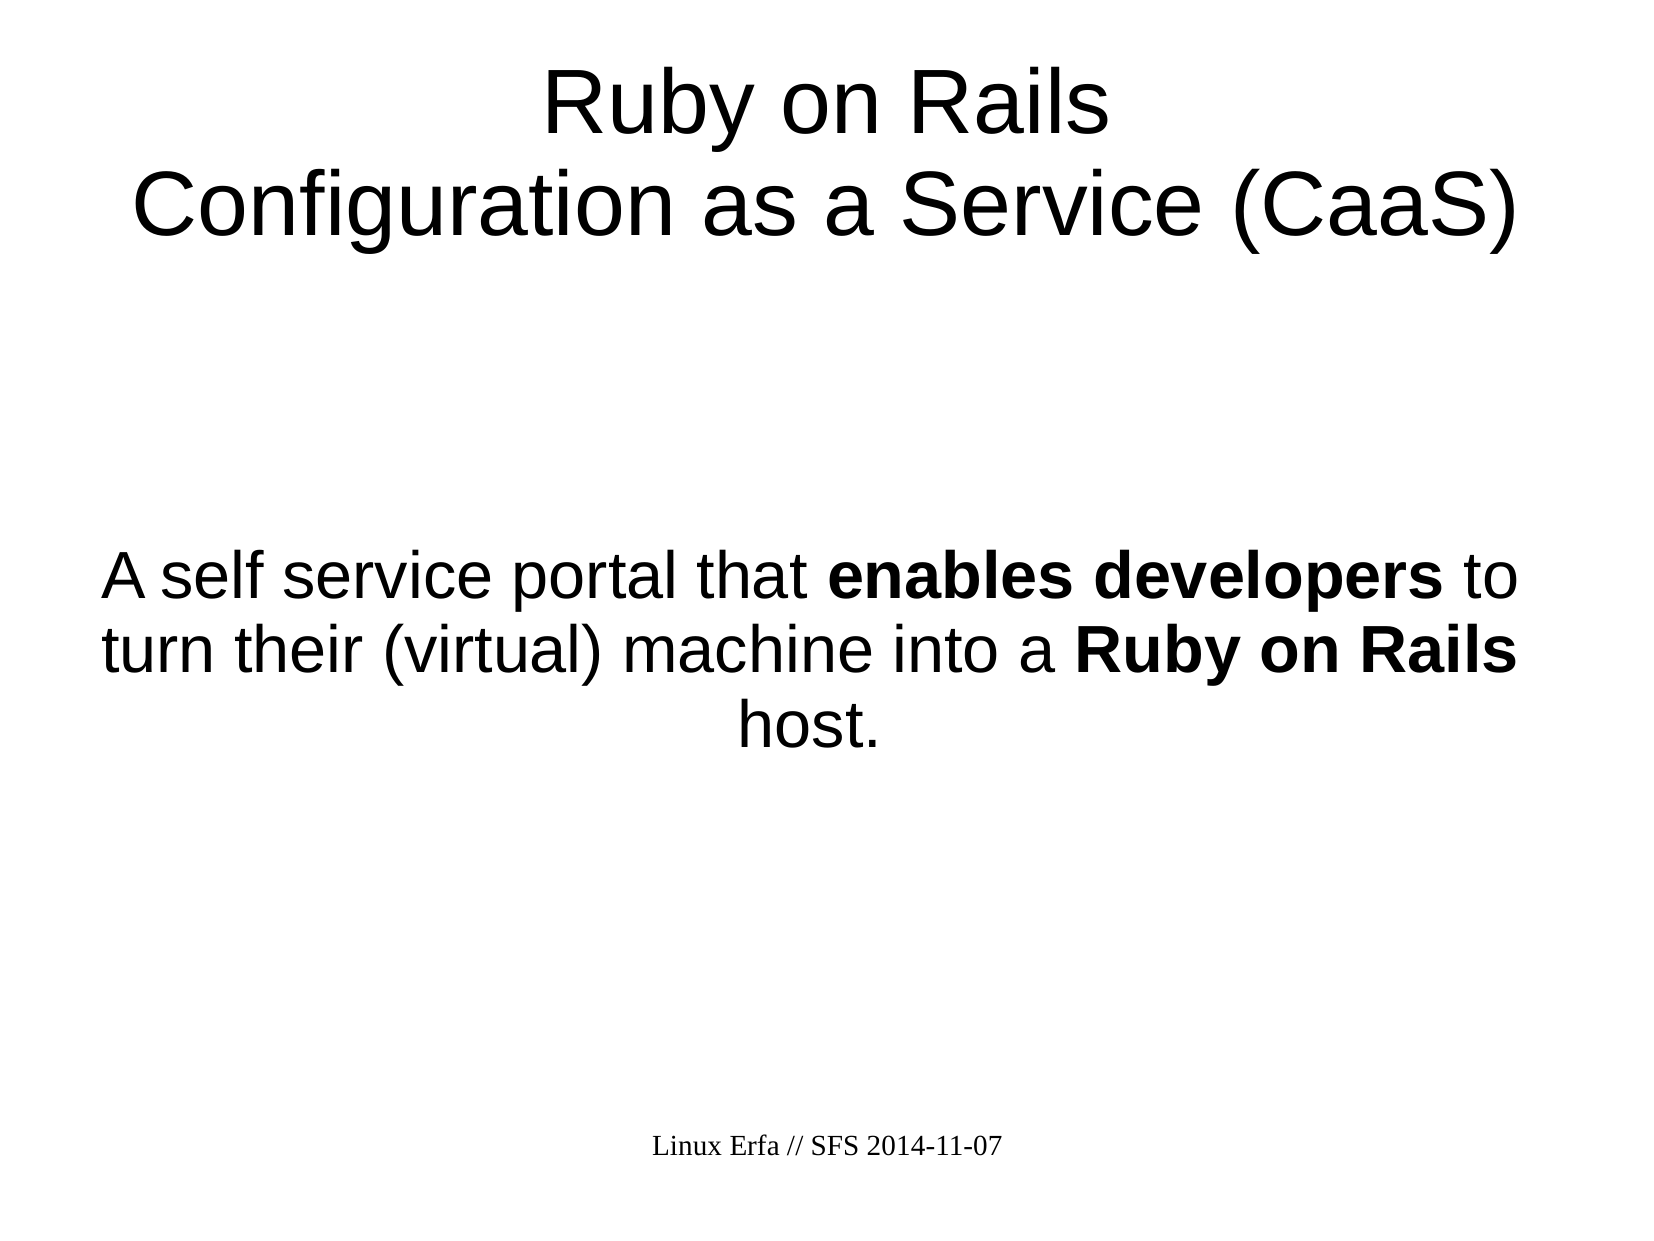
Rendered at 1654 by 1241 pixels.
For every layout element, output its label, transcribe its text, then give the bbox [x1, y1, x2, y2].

title Ruby on Rails Configuration as a Service (CaaS) [82, 49, 1571, 257]
list A self service portal that enables developers to turn their (virtual) machine into a Ruby on Rails host. [82, 290, 1538, 1010]
